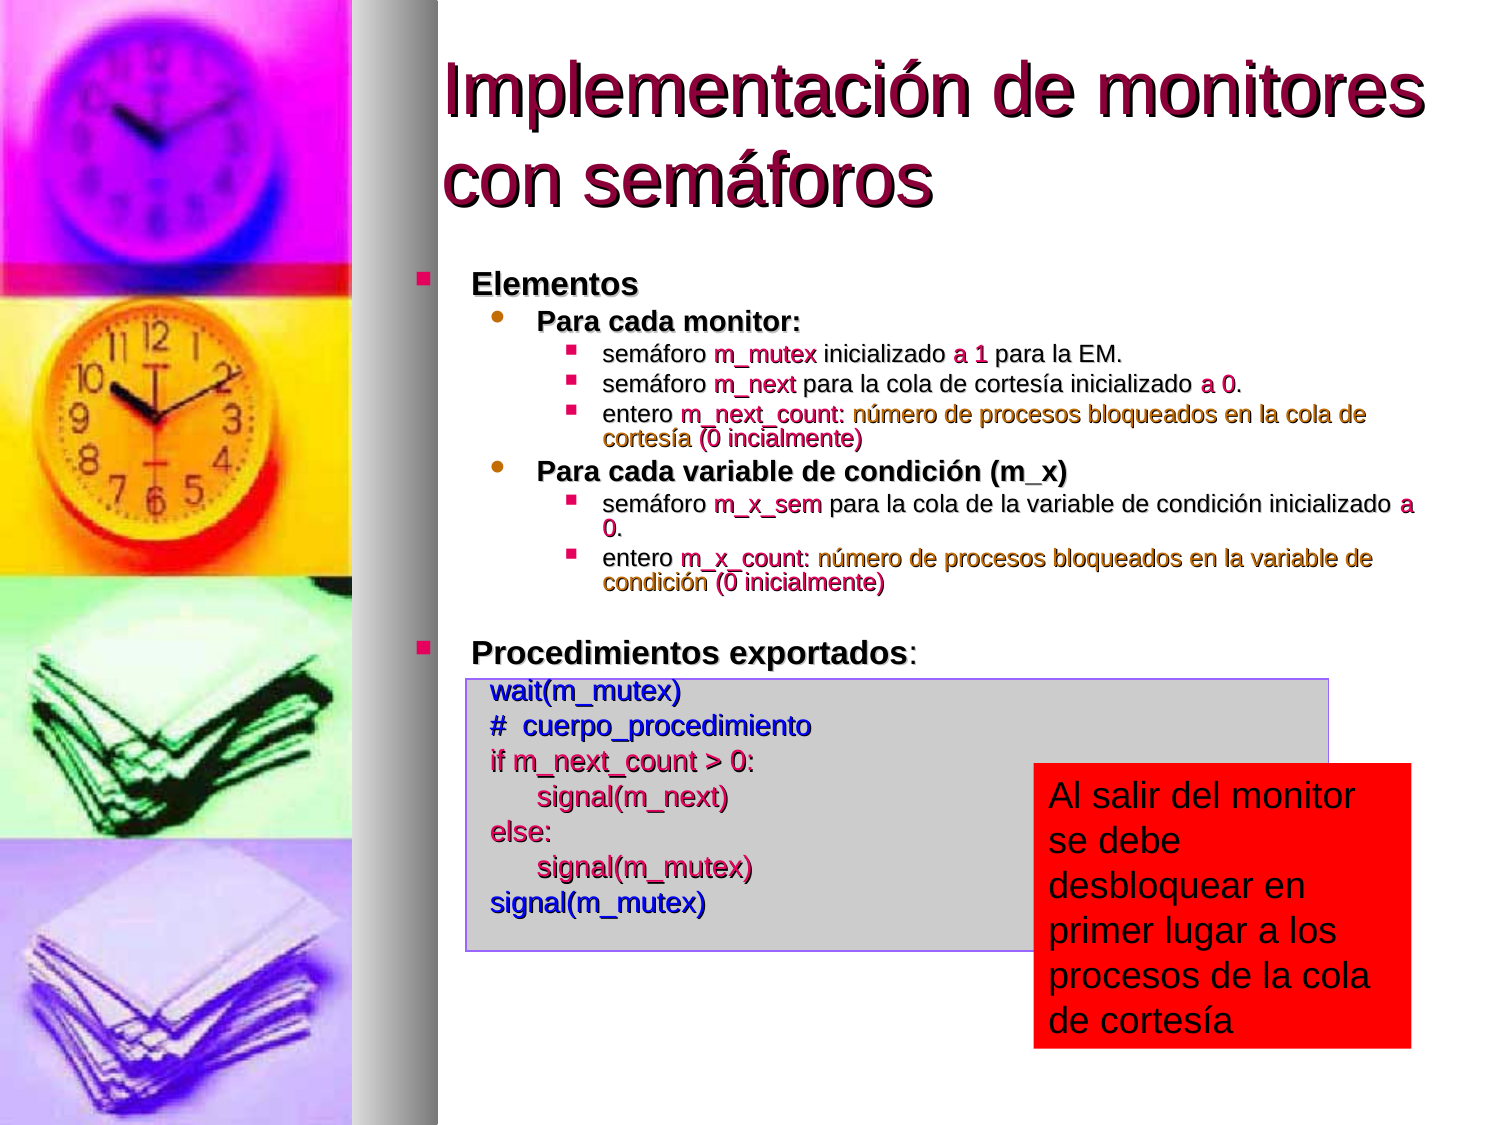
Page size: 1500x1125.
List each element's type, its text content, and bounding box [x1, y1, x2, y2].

title Implementación de monitores con semáforos [426, 29, 1477, 230]
list Elementos Para cada monitor: semáforo m_mutex inicializado a 1 para la EM. semáforo m_next para la cola de cortesía inicializado a 0. entero m_next_count: número de procesos bloqueados en la cola de cortesía (0 incialmente) Para cada variable de condición (m_x) semáforo m_x_sem para la cola de la variable de condición inicializado a 0. entero m_x_count: número de procesos bloqueados en la variable de condición (0 inicialmente) Procedimientos exportados: wait(m_mutex) # cuerpo_procedimiento if m_next_count > 0: signal(m_next) else: signal(m_mutex) signal(m_mutex) [399, 262, 1450, 1000]
text_box Al salir del monitor se debe desbloquear en primer lugar a los procesos de la cola de cortesía [1033, 763, 1412, 1049]
picture [0, 0, 352, 1125]
